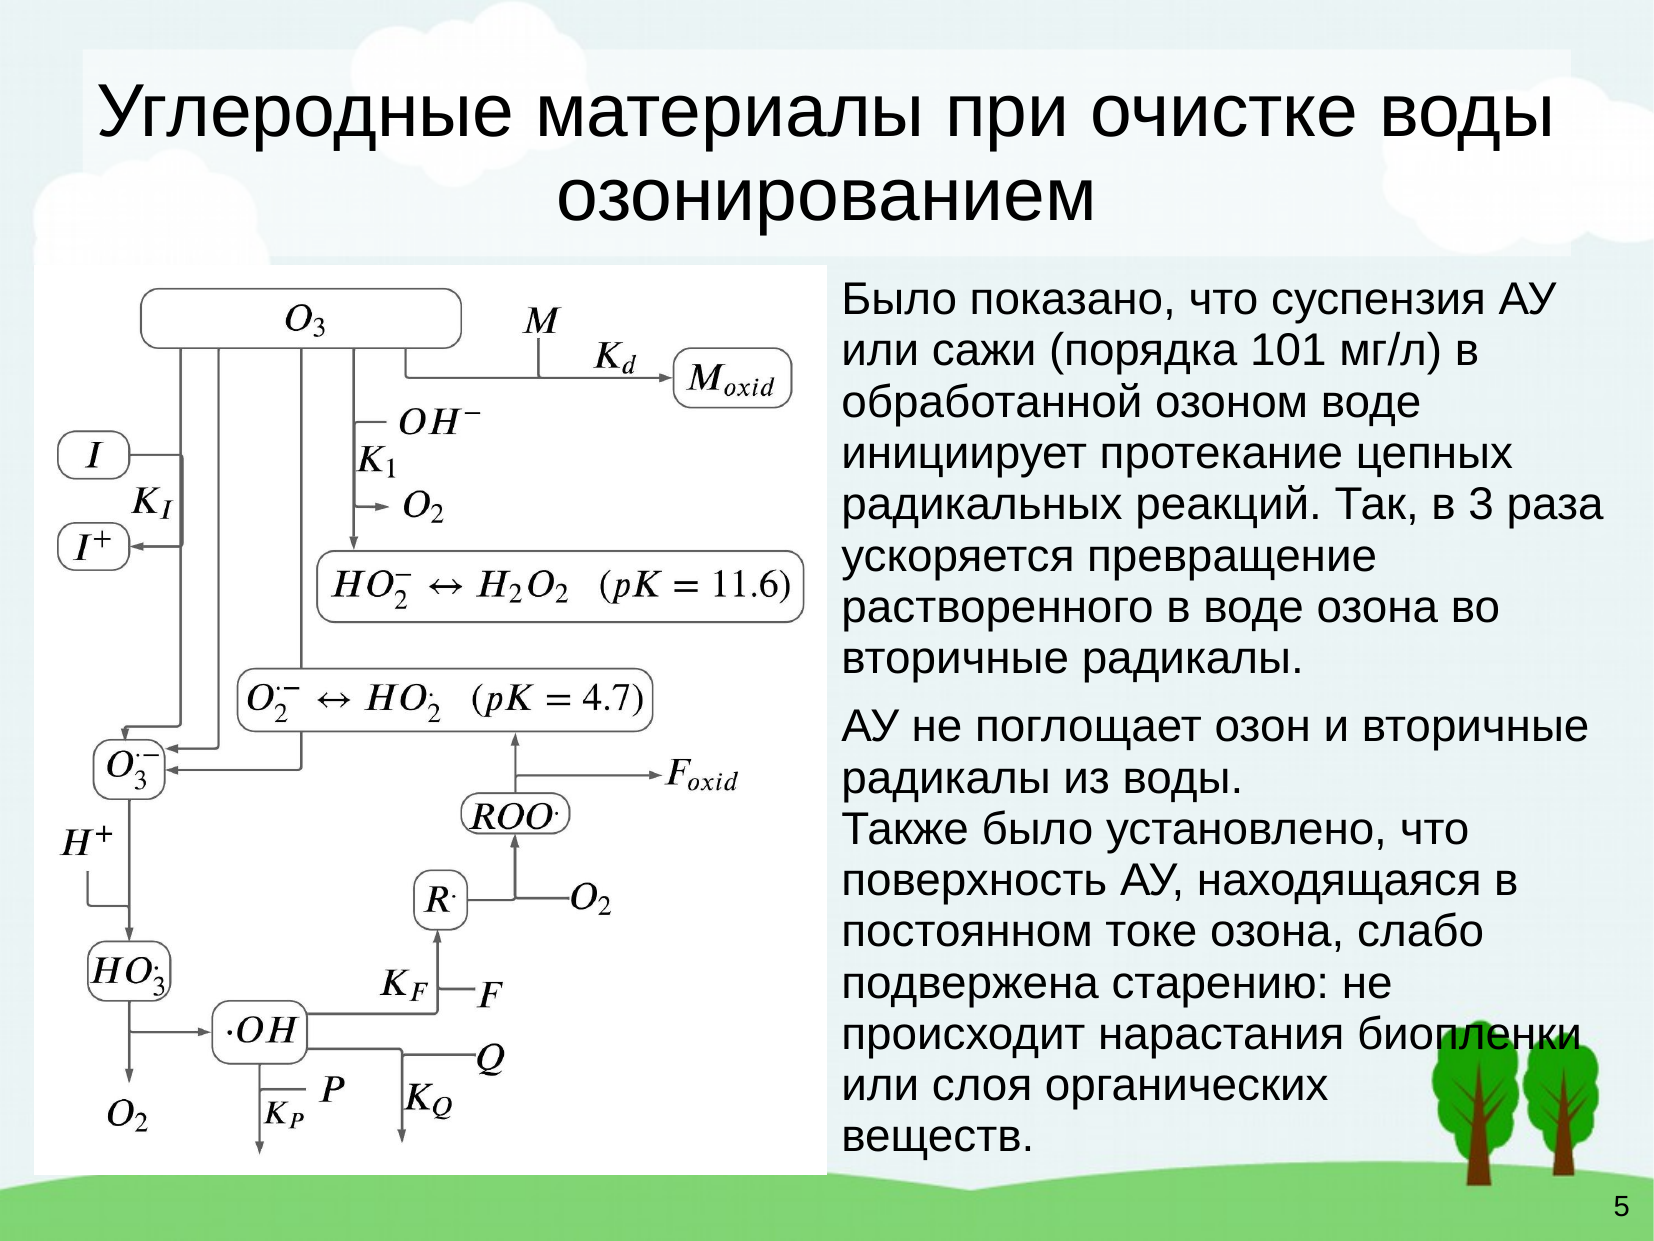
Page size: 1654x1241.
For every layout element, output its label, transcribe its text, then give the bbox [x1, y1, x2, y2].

title Углеродные материалы при очистке воды озонированием [82, 49, 1571, 257]
text_box Было показано, что суспензия АУ или сажи (порядка 101 мг/л) в обработанной озоном воде инициирует протекание цепных радикальных реакций. Так, в 3 раза ускоряется превращение растворенного в воде озона во вторичные радикалы. [826, 265, 1625, 692]
text_box АУ не поглощает озон и вторичные радикалы из воды. Также было установлено, что поверхность АУ, находящаяся в постоянном токе озона, слабо подвержена старению: не происходит нарастания биопленки или слоя органических веществ. [826, 692, 1625, 1199]
picture [0, 0, 1654, 1241]
